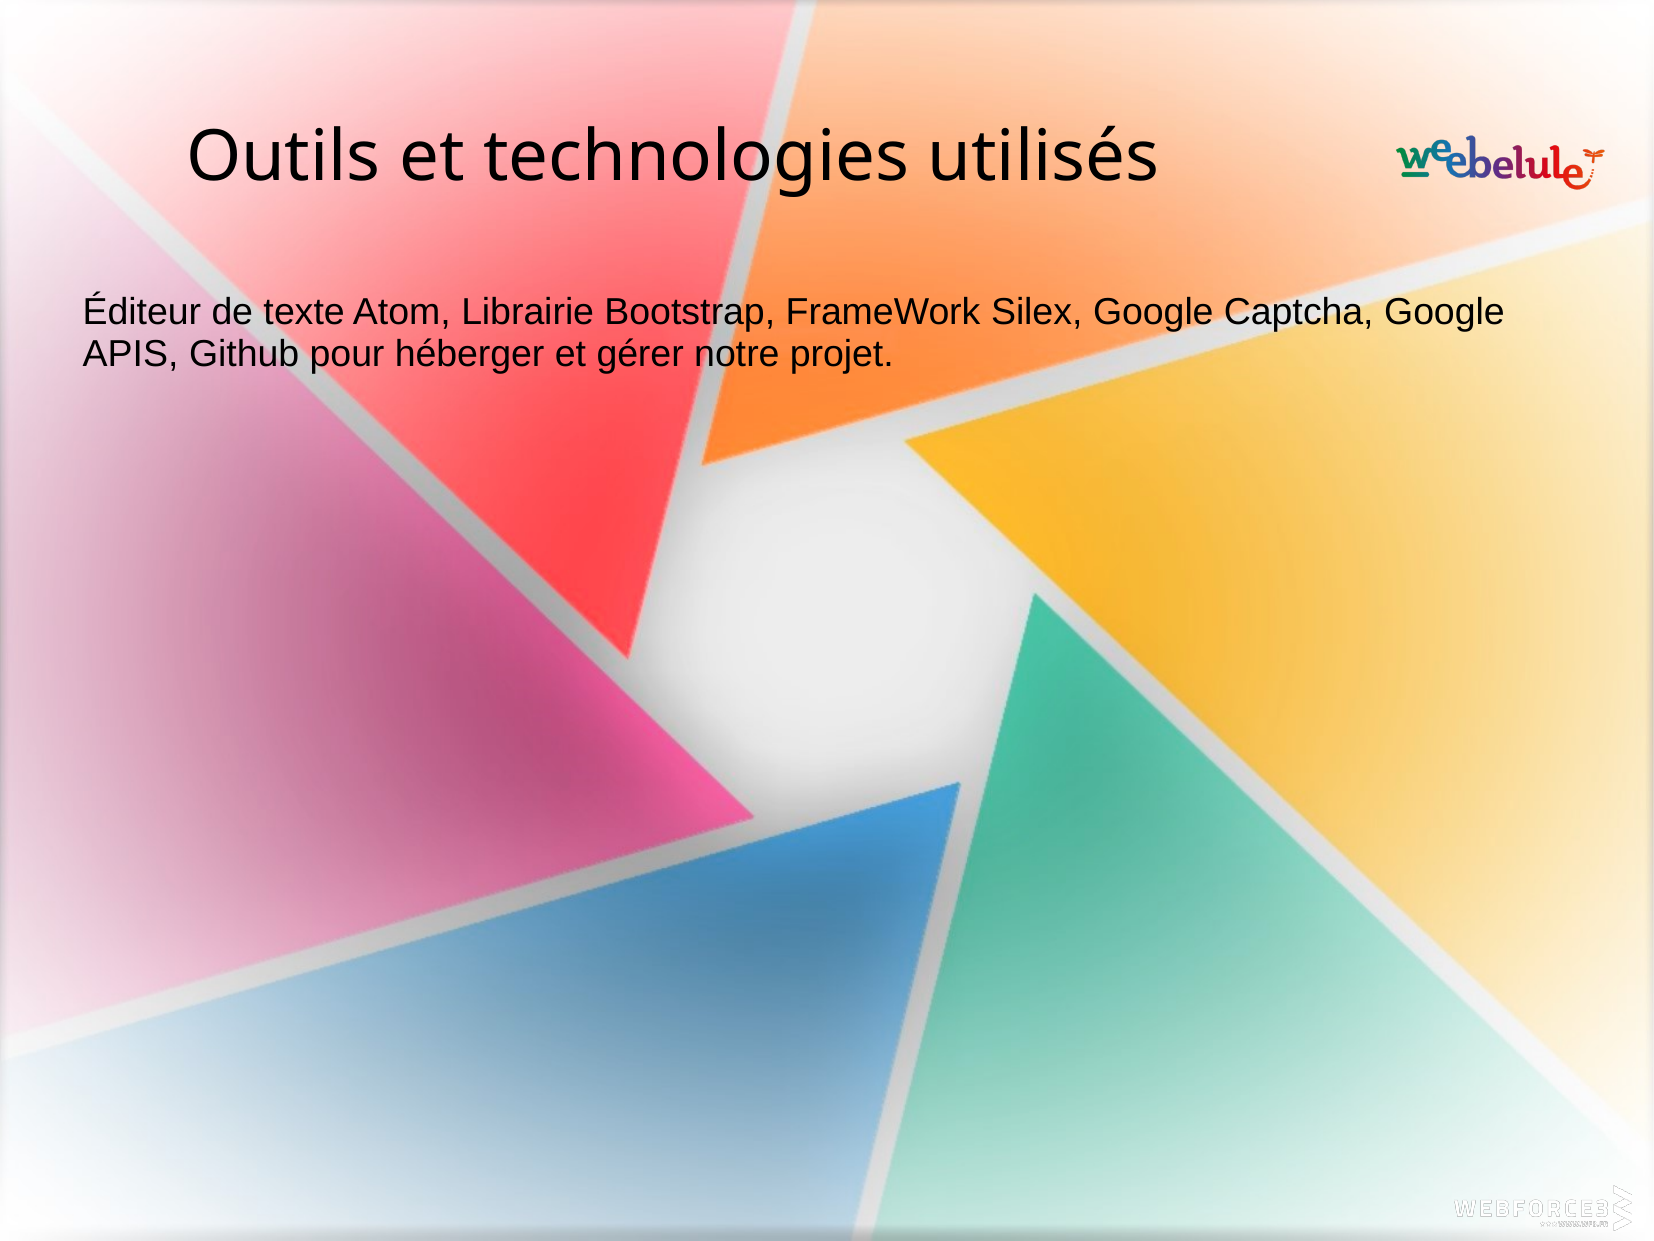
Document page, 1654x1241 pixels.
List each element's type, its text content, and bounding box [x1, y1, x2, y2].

title Outils et technologies utilisés [0, 49, 1359, 257]
list Éditeur de texte Atom, Librairie Bootstrap, FrameWork Silex, Google Captcha, Google APIS, Github pour héberger et gérer notre projet. [82, 290, 1571, 910]
picture [0, 0, 1654, 1241]
